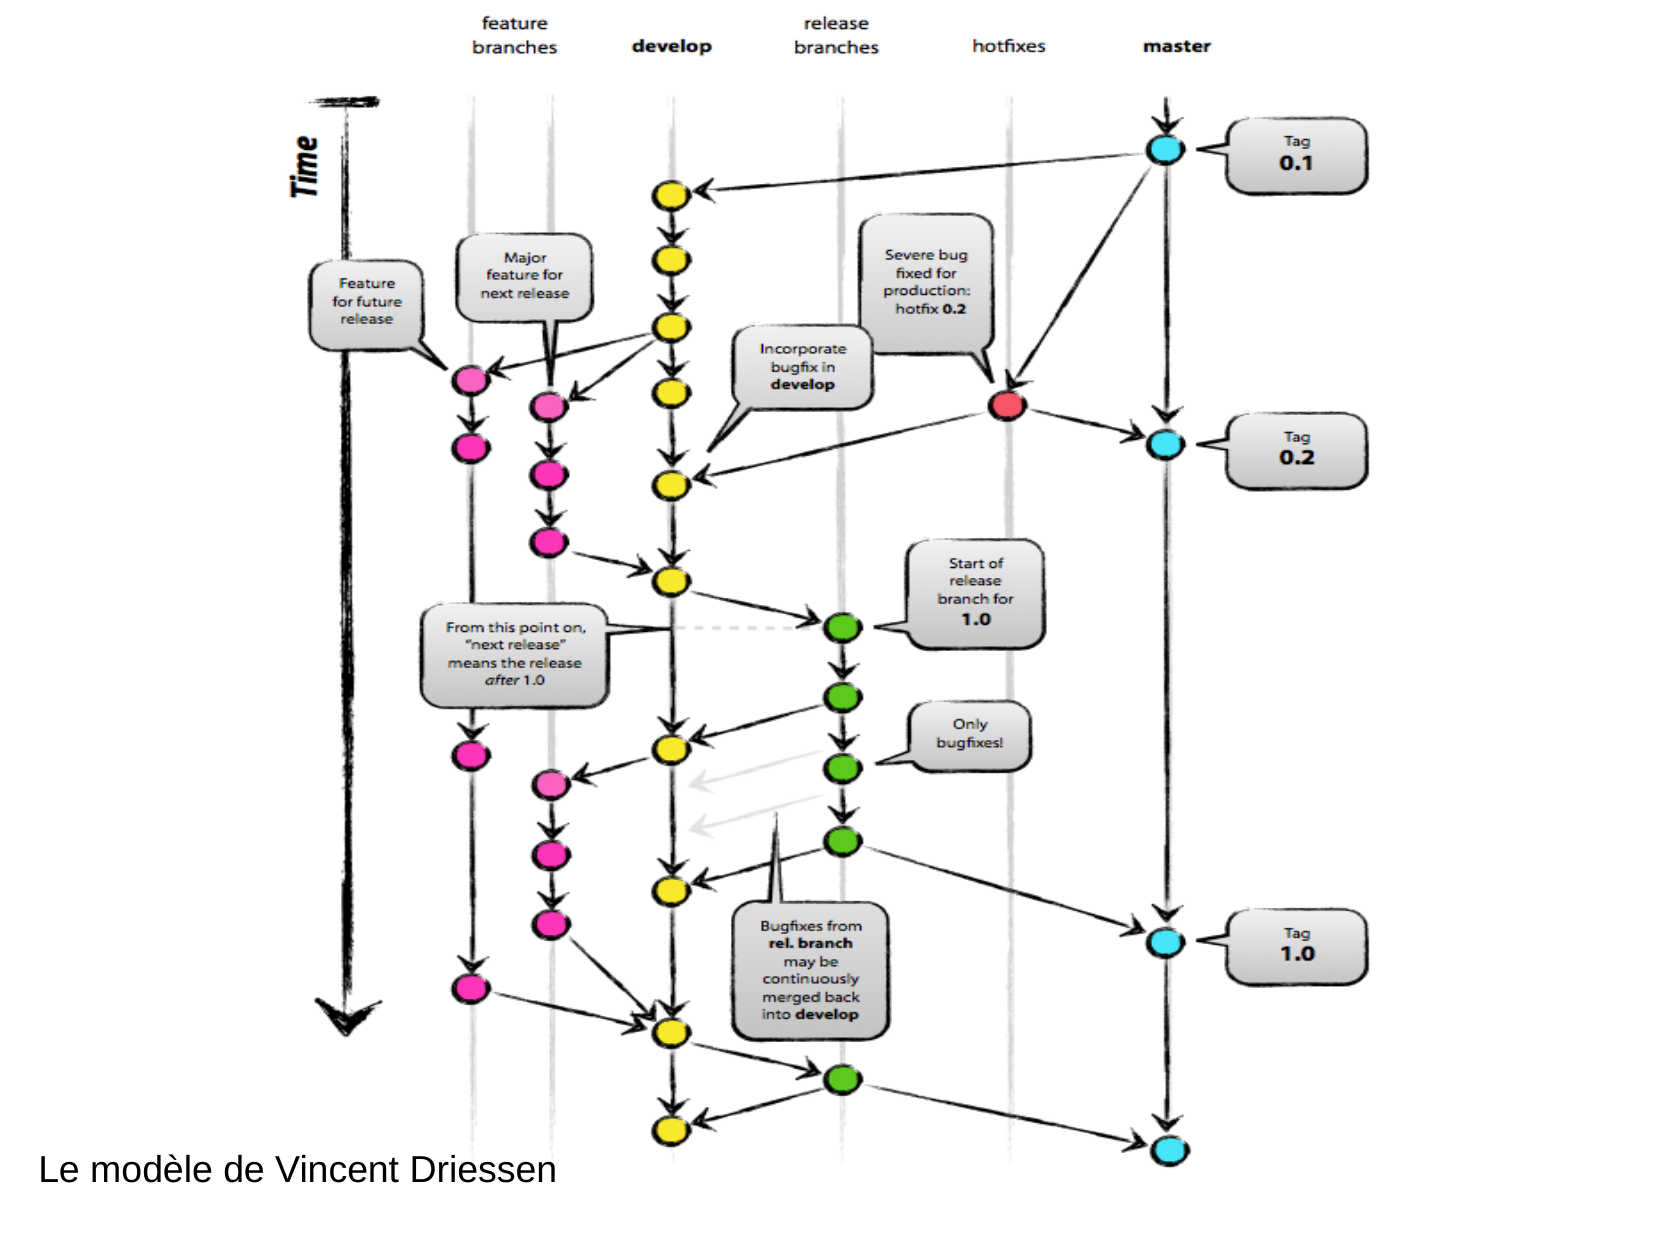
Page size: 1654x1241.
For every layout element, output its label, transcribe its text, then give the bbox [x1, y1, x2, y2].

text_box Le modèle de Vincent Driessen [23, 1141, 969, 1199]
picture [283, 11, 1371, 1170]
